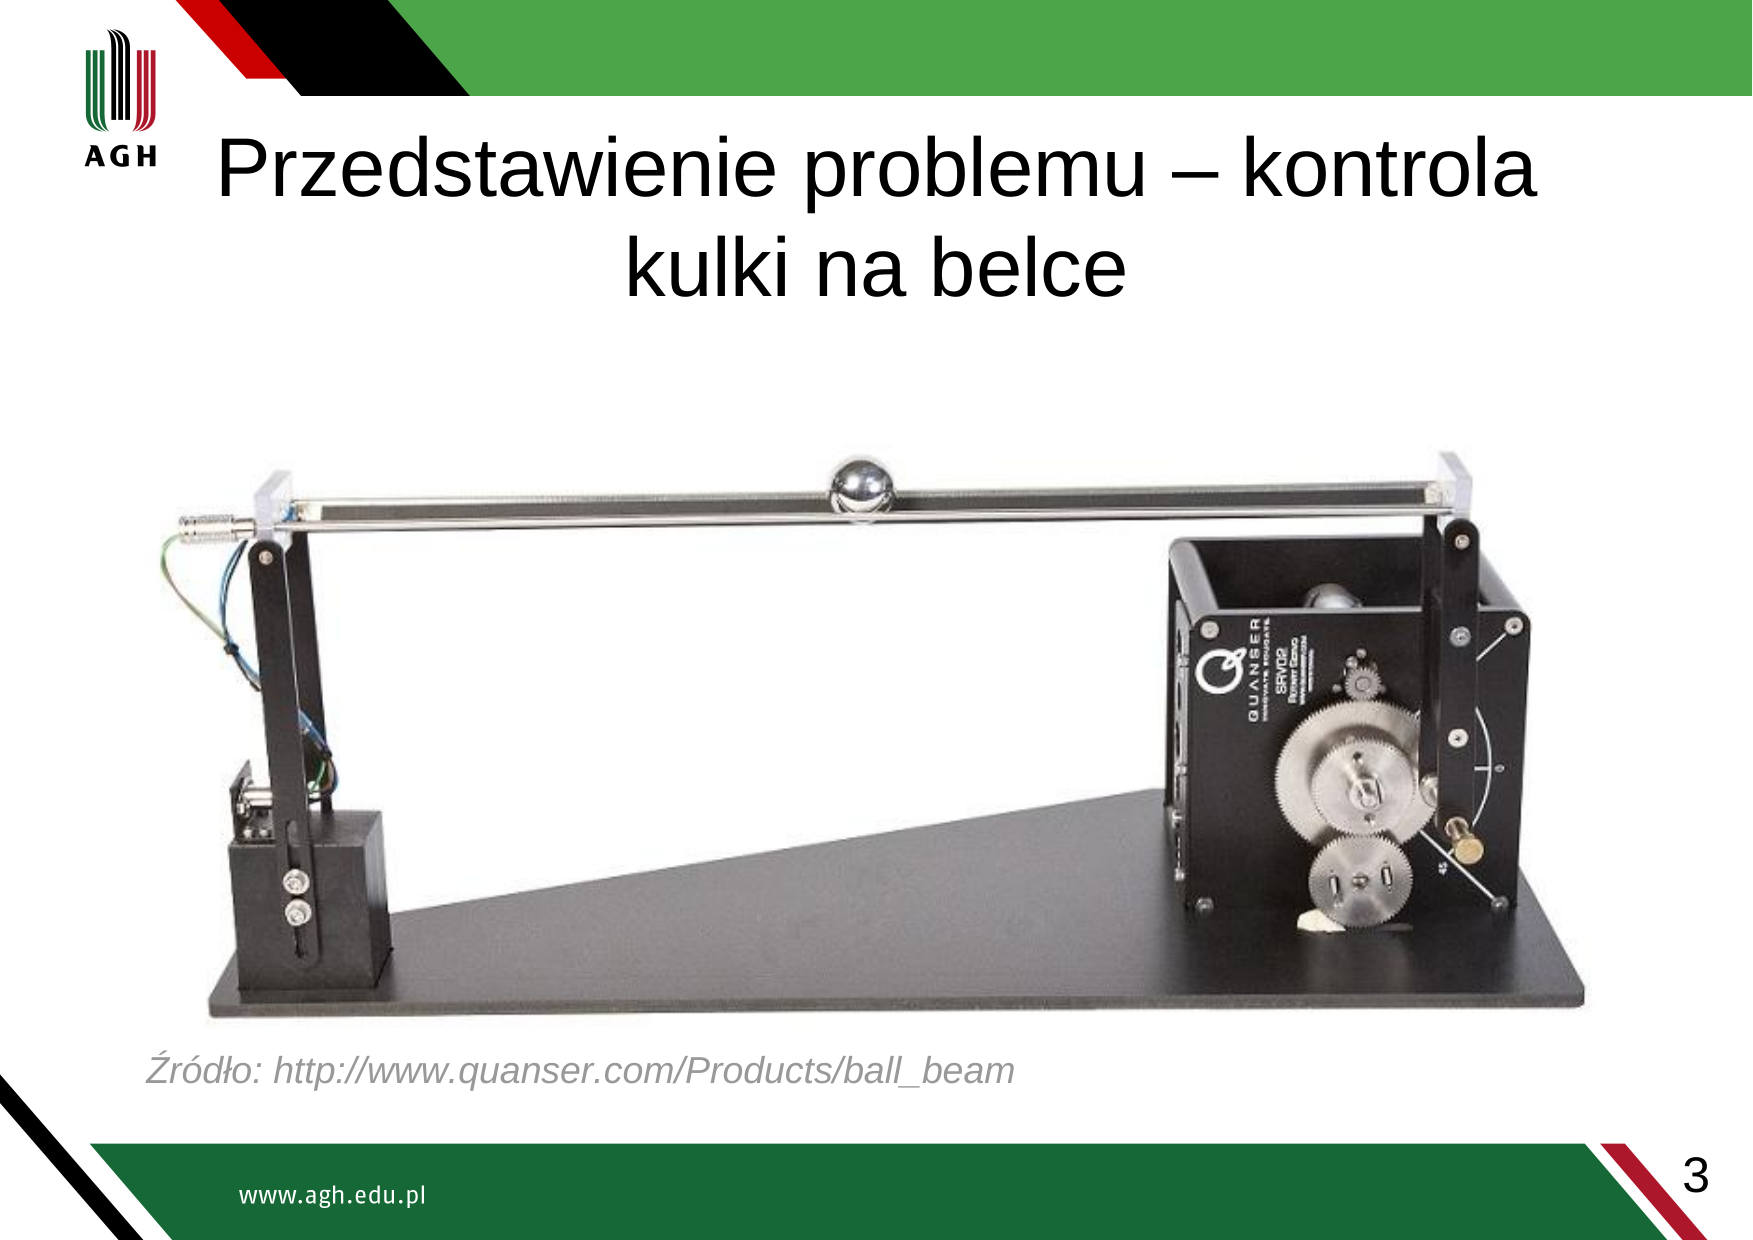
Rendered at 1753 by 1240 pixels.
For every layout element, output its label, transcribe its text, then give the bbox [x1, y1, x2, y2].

text_box Źródło: http://www.quanser.com/Products/ball_beam [131, 1038, 1028, 1099]
title Przedstawienie problemu – kontrola kulki na belce [131, 105, 1622, 323]
picture [0, 0, 1753, 1240]
